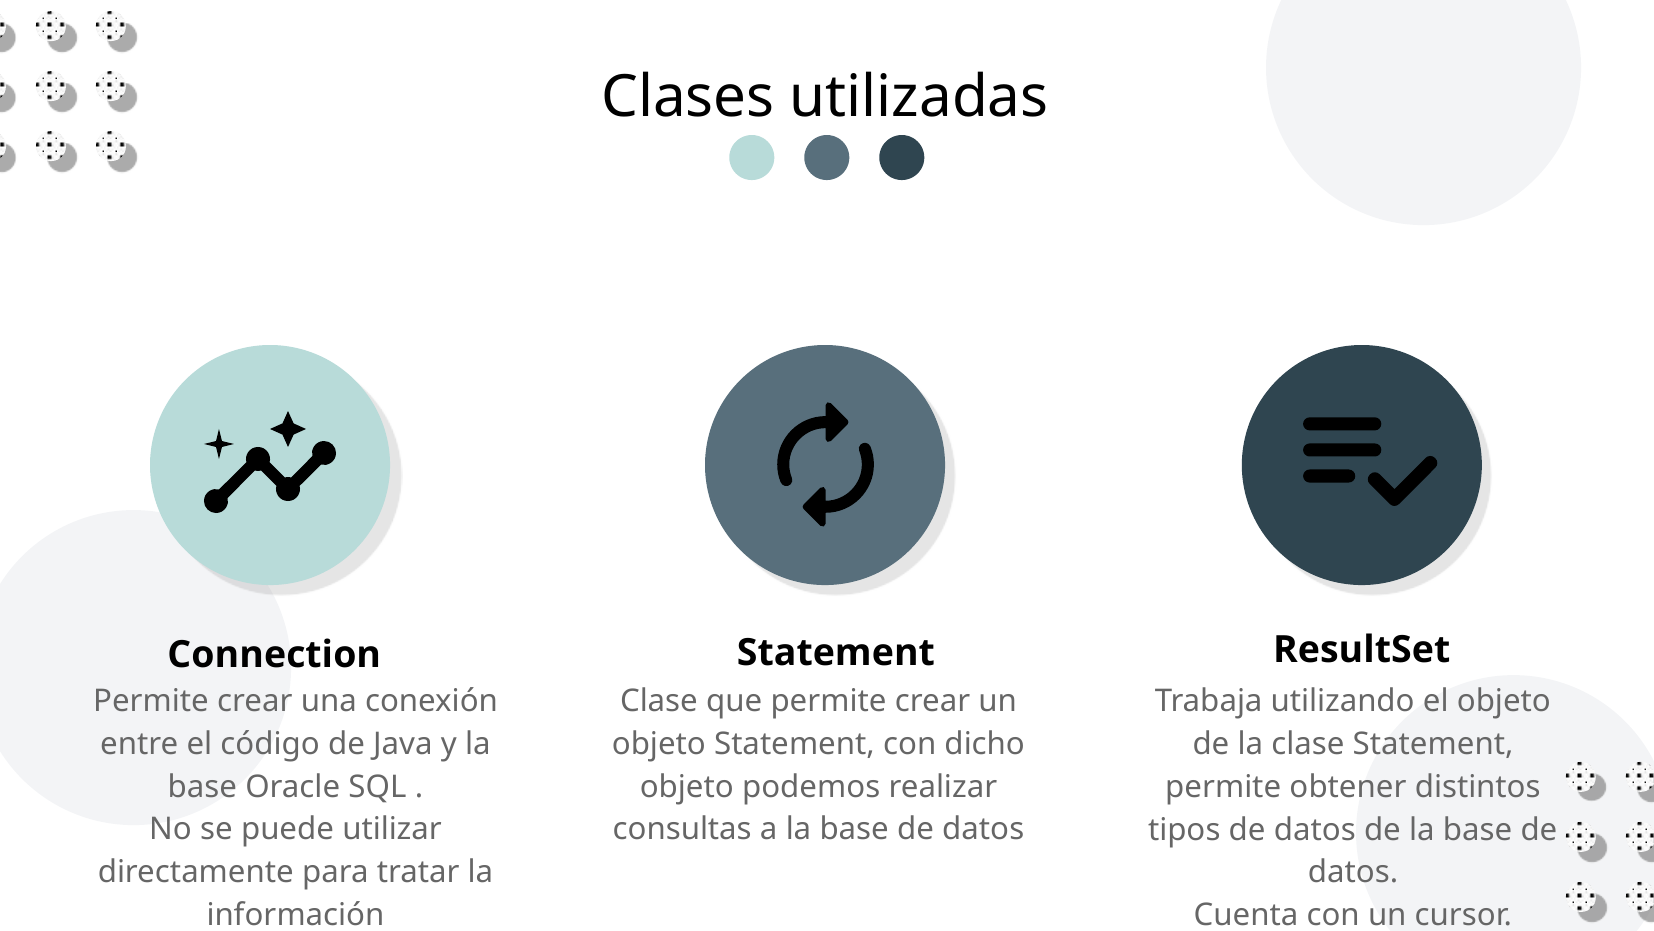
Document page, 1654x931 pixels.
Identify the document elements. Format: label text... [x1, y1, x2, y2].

text_box [150, 345, 391, 586]
picture [1625, 761, 1654, 792]
text_box [1241, 345, 1482, 586]
text_box Permite crear una conexión entre el código de Java y la base Oracle SQL . No se puede utilizar directamente para tratar la información [60, 670, 532, 931]
text_box [879, 135, 925, 181]
text_box ResultSet [1256, 615, 1467, 670]
picture [750, 388, 902, 541]
text_box [804, 135, 850, 181]
picture [0, 134, 7, 159]
picture [1585, 822, 1596, 852]
picture [1585, 882, 1596, 912]
text_box [705, 345, 946, 586]
text_box Statement [708, 618, 964, 670]
picture [95, 11, 126, 42]
text_box Clase que permite crear un objeto Statement, con dicho objeto podemos realizar consultas a la base de datos [590, 670, 1047, 931]
picture [1625, 881, 1654, 912]
picture [0, 14, 6, 39]
picture [95, 131, 127, 162]
text_box [729, 135, 775, 181]
picture [195, 390, 346, 541]
text_box Clases utilizadas [420, 46, 1231, 144]
picture [0, 74, 6, 99]
picture [1625, 821, 1654, 852]
picture [35, 131, 67, 162]
picture [35, 11, 66, 42]
picture [95, 71, 126, 102]
picture [35, 71, 66, 102]
picture [1585, 762, 1596, 792]
picture [1286, 375, 1450, 538]
text_box Trabaja utilizando el objeto de la clase Statement, permite obtener distintos tipos de datos de la base de datos. Cuenta con un cursor. [1122, 670, 1585, 931]
text_box Connection [135, 620, 414, 670]
